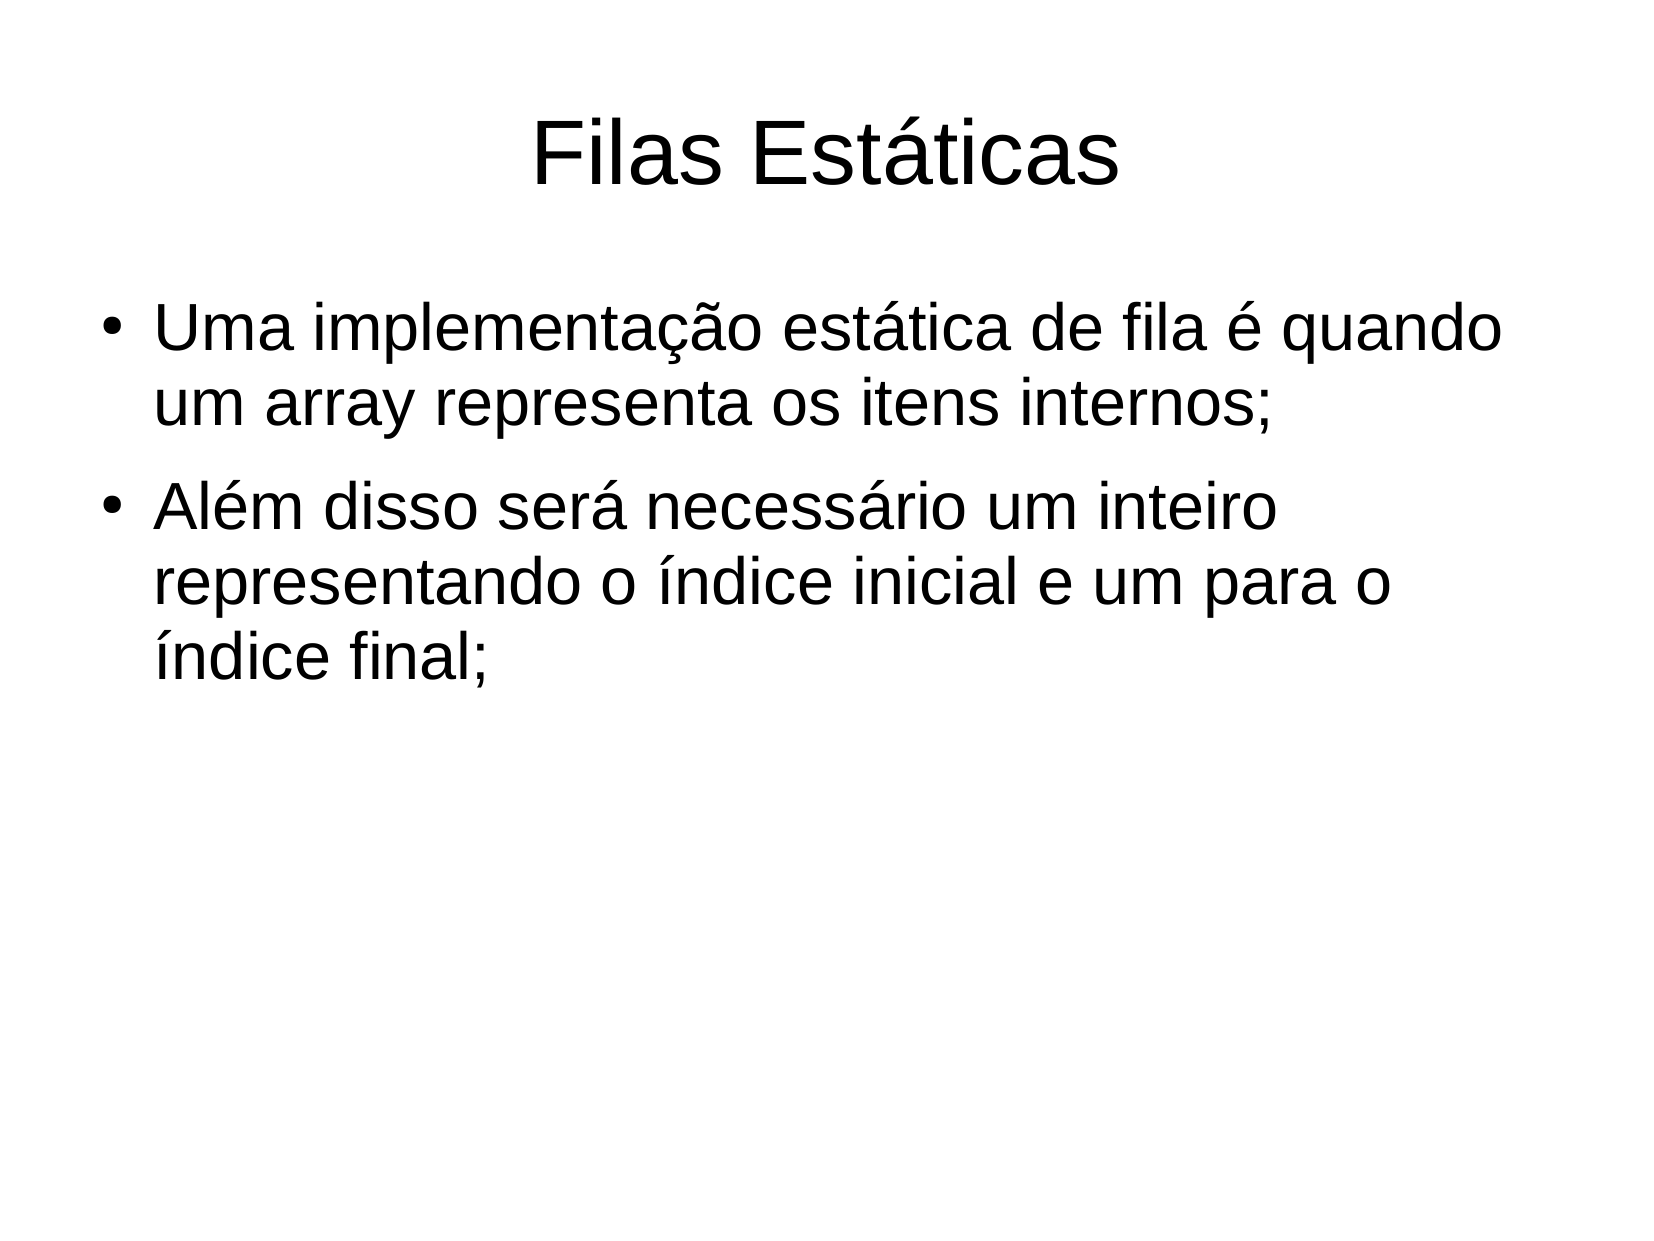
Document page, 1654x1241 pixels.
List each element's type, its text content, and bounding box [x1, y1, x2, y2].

list Uma implementação estática de fila é quando um array representa os itens internos; Além disso será necessário um inteiro representando o índice inicial e um para o índice final; [82, 290, 1571, 1010]
title Filas Estáticas [82, 49, 1571, 257]
